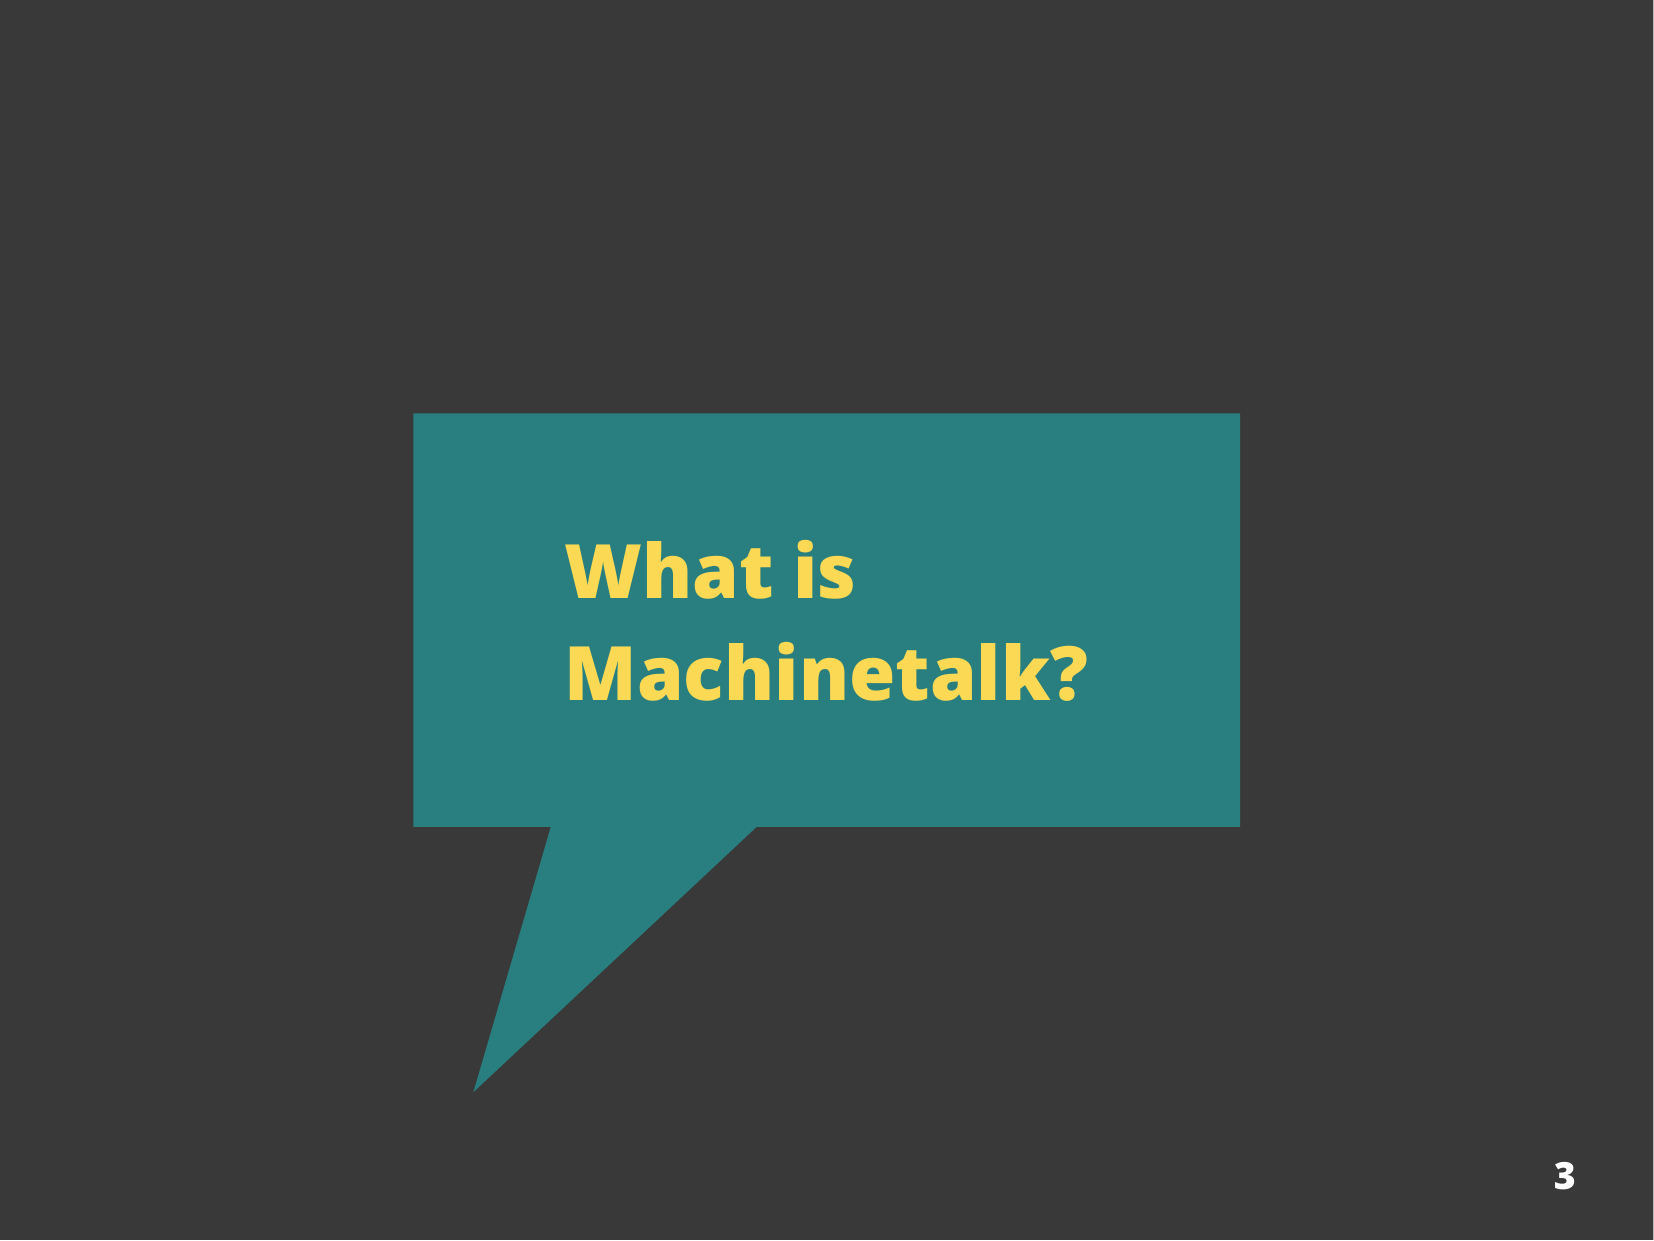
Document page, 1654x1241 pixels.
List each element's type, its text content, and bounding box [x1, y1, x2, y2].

title What is Machinetalk? [442, 442, 1211, 798]
